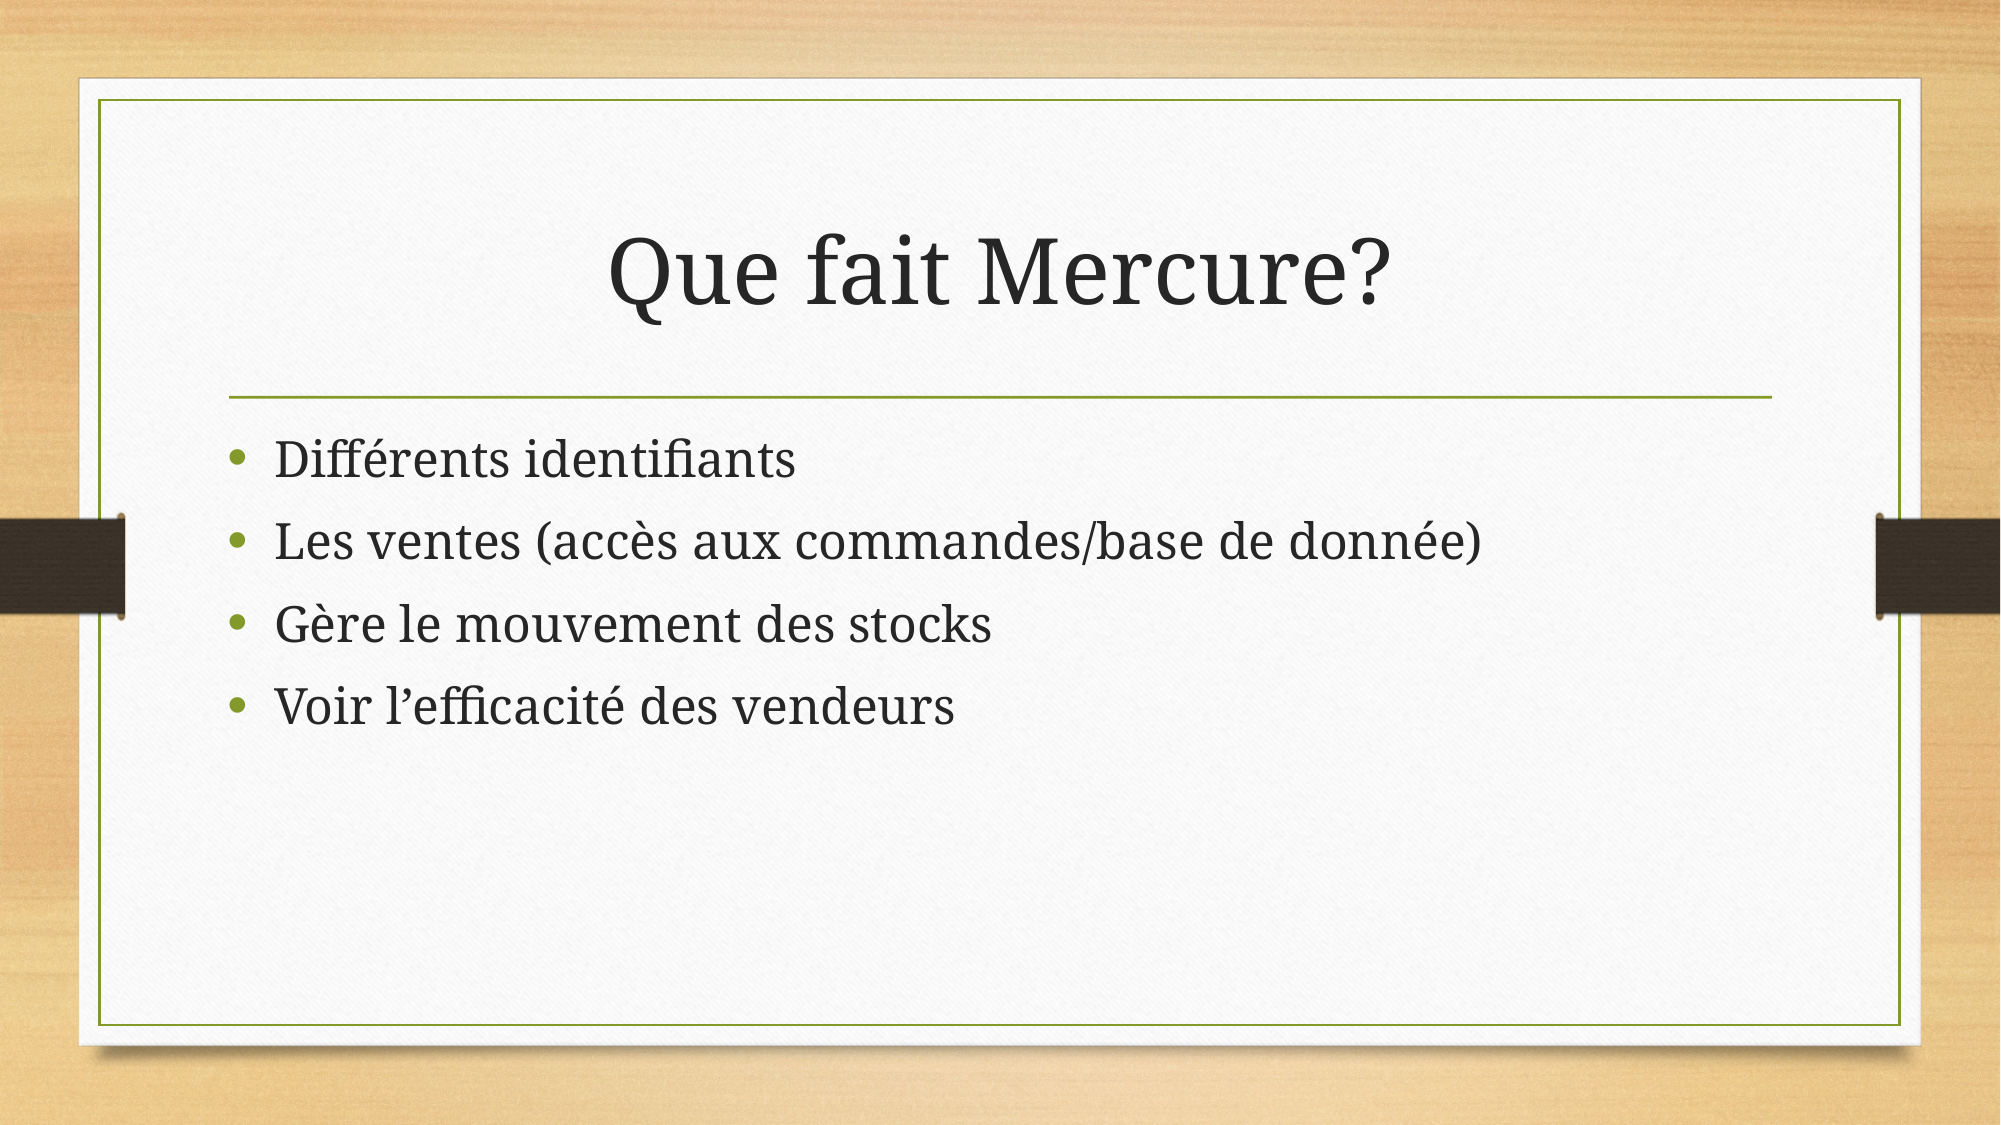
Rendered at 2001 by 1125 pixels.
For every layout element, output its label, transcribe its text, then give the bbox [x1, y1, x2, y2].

list Différents identifiants Les ventes (accès aux commandes/base de donnée) Gère le mouvement des stocks Voir l’efficacité des vendeurs [212, 419, 1788, 964]
picture [0, 0, 2001, 1125]
title Que fait Mercure? [212, 161, 1788, 375]
